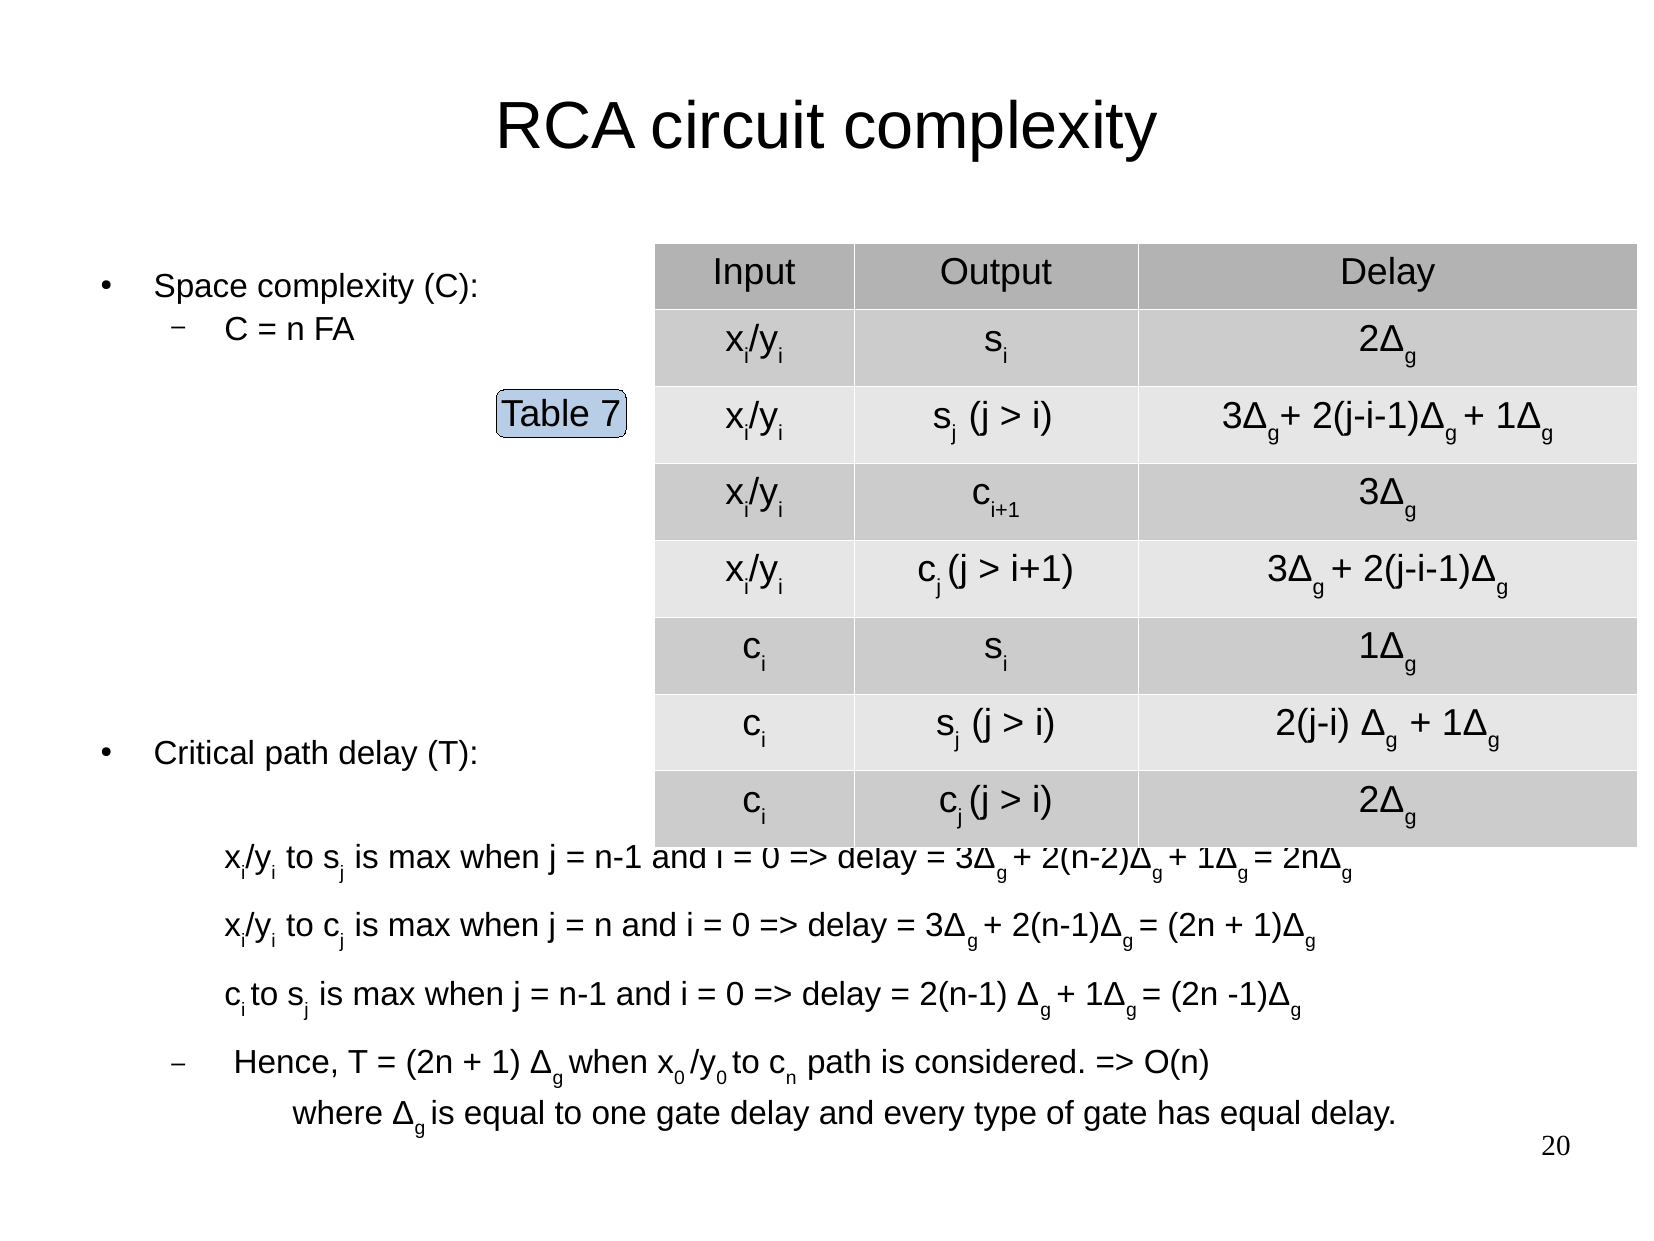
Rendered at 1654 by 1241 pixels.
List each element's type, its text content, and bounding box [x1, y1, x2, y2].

table_cell cj (j > i+1) [855, 541, 1138, 617]
table_cell cj (j > i) [855, 771, 1138, 847]
table_cell sj (j > i) [855, 387, 1138, 463]
table_cell xi/yi [655, 387, 854, 463]
table_cell 2Δg [1139, 310, 1637, 386]
table_cell xi/yi [655, 310, 854, 386]
table_header Input [655, 244, 854, 309]
table_header Output [855, 244, 1138, 309]
table_cell xi/yi [655, 541, 854, 617]
table_cell si [855, 618, 1138, 694]
table_cell 2(j-i) Δg + 1Δg [1139, 695, 1637, 770]
table_cell ci [655, 695, 854, 770]
text_box Table 7 [496, 389, 627, 438]
table_cell sj (j > i) [855, 695, 1138, 770]
table_cell ci [655, 618, 854, 694]
table_cell ci+1 [855, 464, 1138, 540]
table_cell 3Δg+ 2(j-i-1)Δg + 1Δg [1139, 387, 1637, 463]
table_cell 3Δg + 2(j-i-1)Δg [1139, 541, 1637, 617]
title RCA circuit complexity [82, 49, 1571, 201]
table_cell si [855, 310, 1138, 386]
table_cell xi/yi [655, 464, 854, 540]
table_cell 2Δg [1139, 771, 1637, 847]
list Space complexity (C): C = n FA Critical path delay (T): xi/yi to sj is max when j = n-1 and i = 0 => delay = 3Δg + 2(n-2)Δg + 1Δg = 2nΔg xi/yi to cj is max when j = n and i = 0 => delay = 3Δg + 2(n-1)Δg = (2n + 1)Δg ci to sj is max when j = n-1 and i = 0 => delay = 2(n-1) Δg + 1Δg = (2n -1)Δg Hence, T = (2n + 1) Δg when x0 /y0 to cn path is considered. => O(n) where Δg is equal to one gate delay and every type of gate has equal delay. [82, 224, 1571, 1170]
table_cell 1Δg [1139, 618, 1637, 694]
table_cell ci [655, 771, 854, 847]
table_header Delay [1139, 244, 1637, 309]
table_cell 3Δg [1139, 464, 1637, 540]
